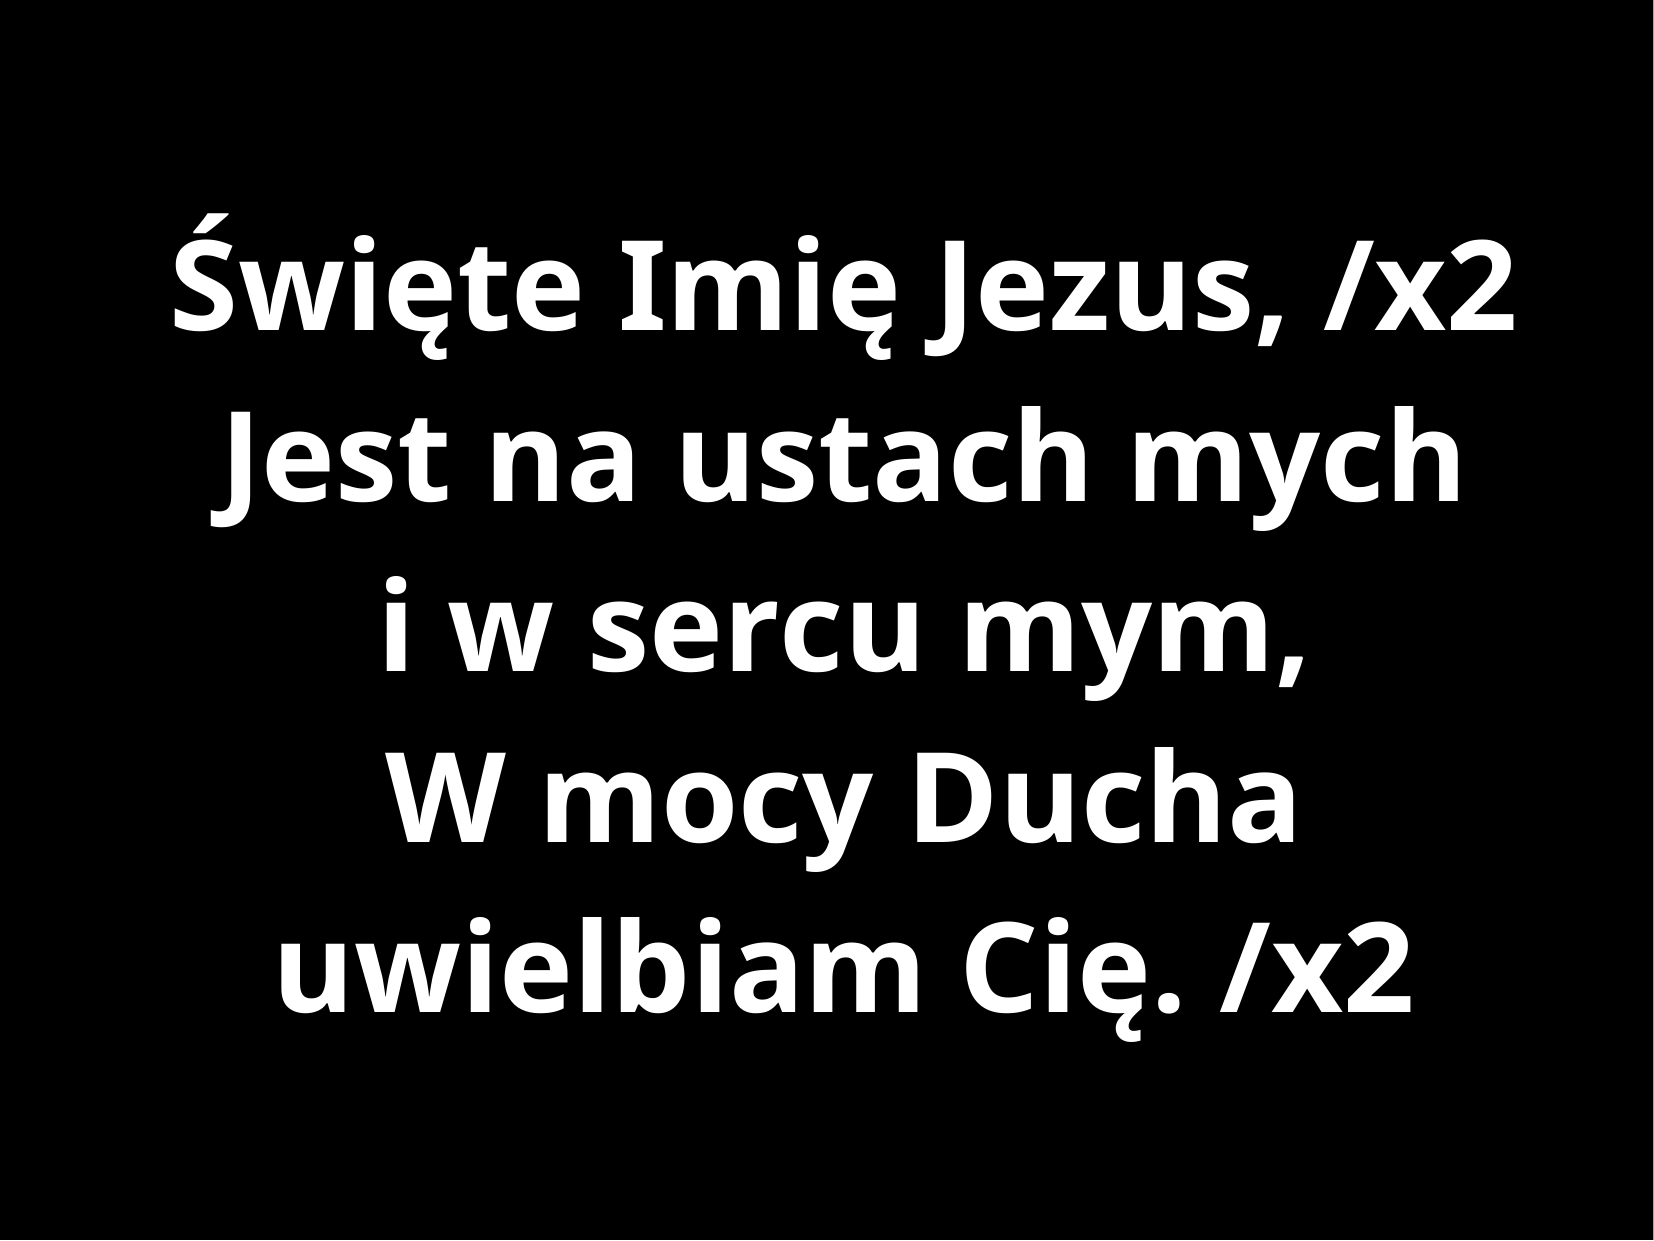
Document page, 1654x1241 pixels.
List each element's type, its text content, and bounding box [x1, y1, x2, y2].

subtitle Święte Imię Jezus, /x2 Jest na ustach mych i w sercu mym, W mocy Ducha uwielbiam Cię. /x2 [0, 6, 1654, 1241]
